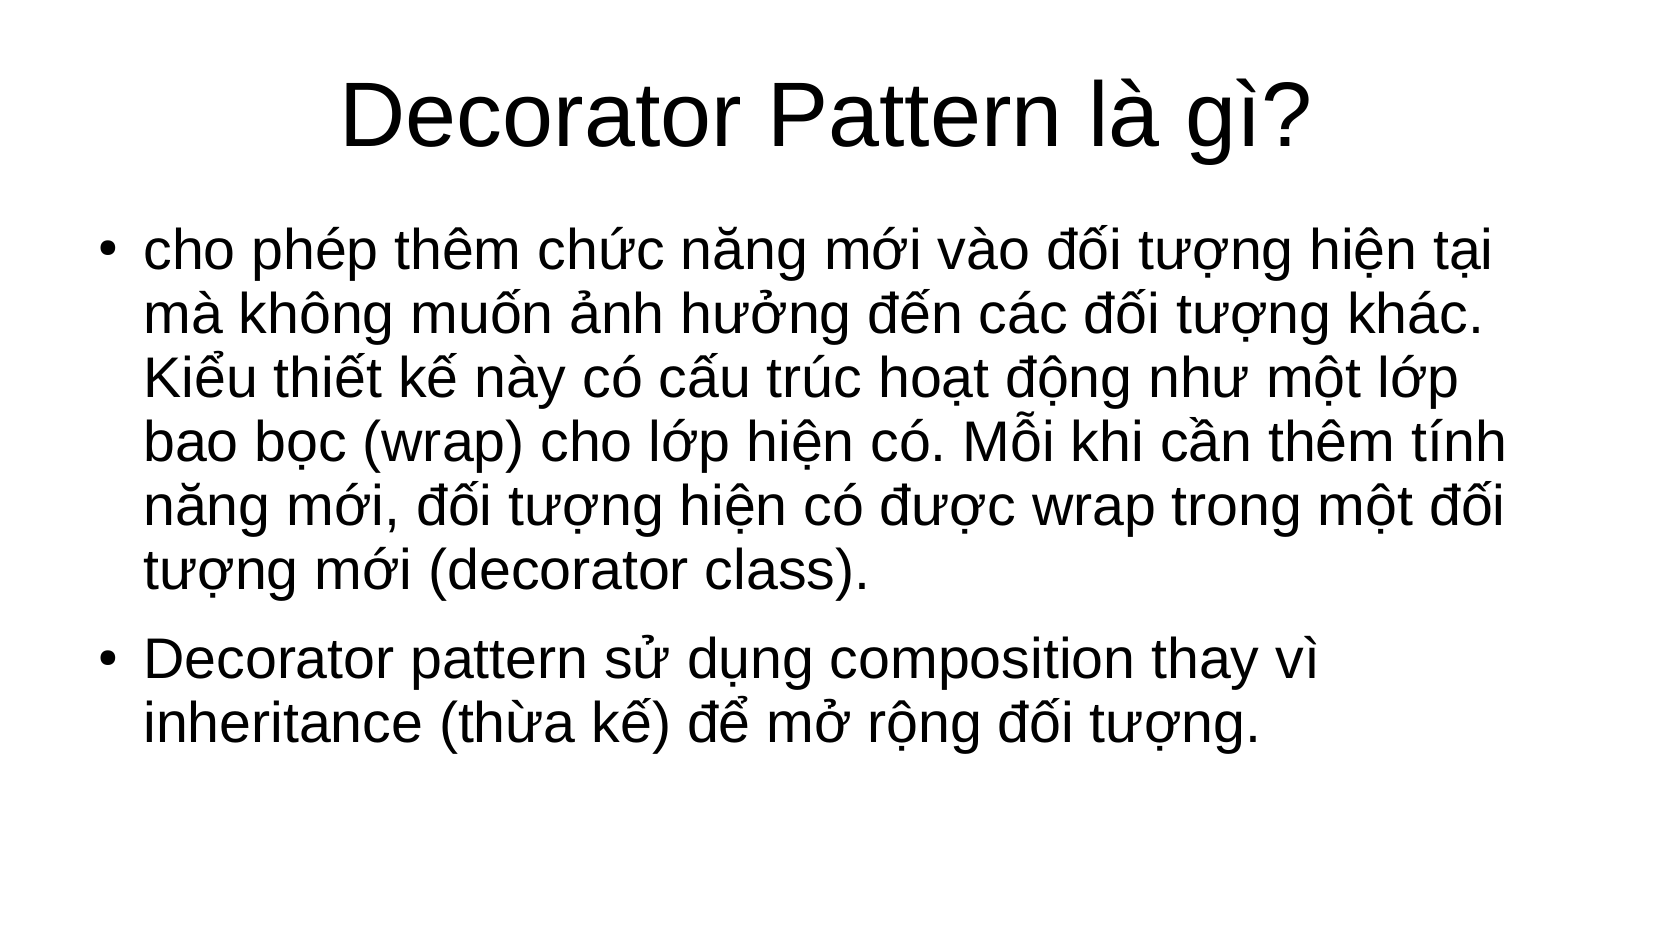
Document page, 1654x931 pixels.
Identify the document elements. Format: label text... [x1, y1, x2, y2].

title Decorator Pattern là gì? [82, 37, 1571, 193]
list cho phép thêm chức năng mới vào đối tượng hiện tại mà không muốn ảnh hưởng đến các đối tượng khác. Kiểu thiết kế này có cấu trúc hoạt động như một lớp bao bọc (wrap) cho lớp hiện có. Mỗi khi cần thêm tính năng mới, đối tượng hiện có được wrap trong một đối tượng mới (decorator class). Decorator pattern sử dụng composition thay vì inheritance (thừa kế) để mở rộng đối tượng. [82, 217, 1571, 758]
